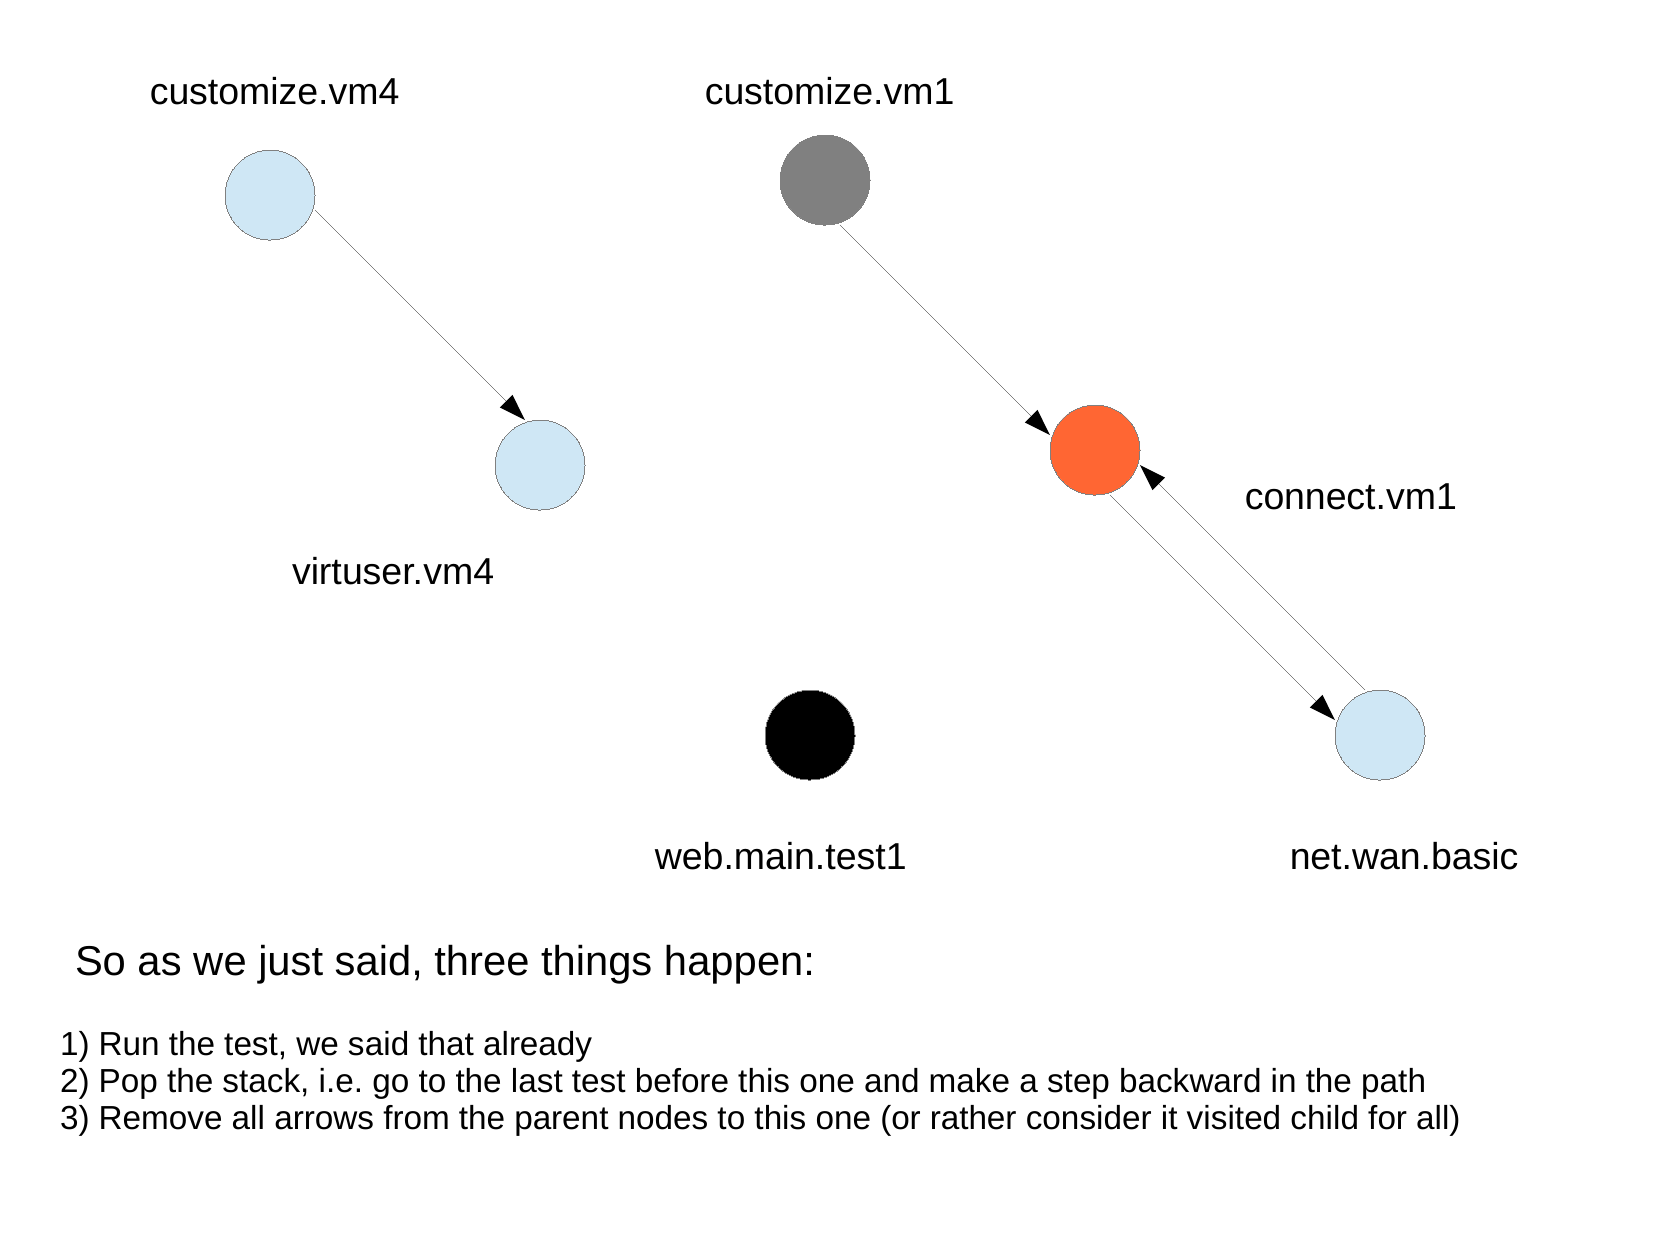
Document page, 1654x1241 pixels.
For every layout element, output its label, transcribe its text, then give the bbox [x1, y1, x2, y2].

text_box connect.vm1 [1230, 468, 1545, 526]
text_box [495, 420, 586, 511]
text_box customize.vm1 [690, 63, 1011, 121]
text_box [765, 690, 856, 781]
text_box So as we just said, three things happen: Run the test, we said that already Pop the stack, i.e. go to the last test before this one and make a step backward in the path Remove all arrows from the parent nodes to this one (or rather consider it visited child for all) [60, 937, 1591, 1174]
text_box net.wan.basic [1275, 828, 1580, 886]
text_box virtuser.vm4 [277, 543, 541, 601]
text_box customize.vm4 [135, 63, 456, 121]
text_box [1335, 690, 1426, 781]
text_box [780, 135, 871, 226]
text_box [225, 150, 316, 241]
text_box [1050, 405, 1141, 496]
text_box web.main.test1 [640, 828, 958, 886]
